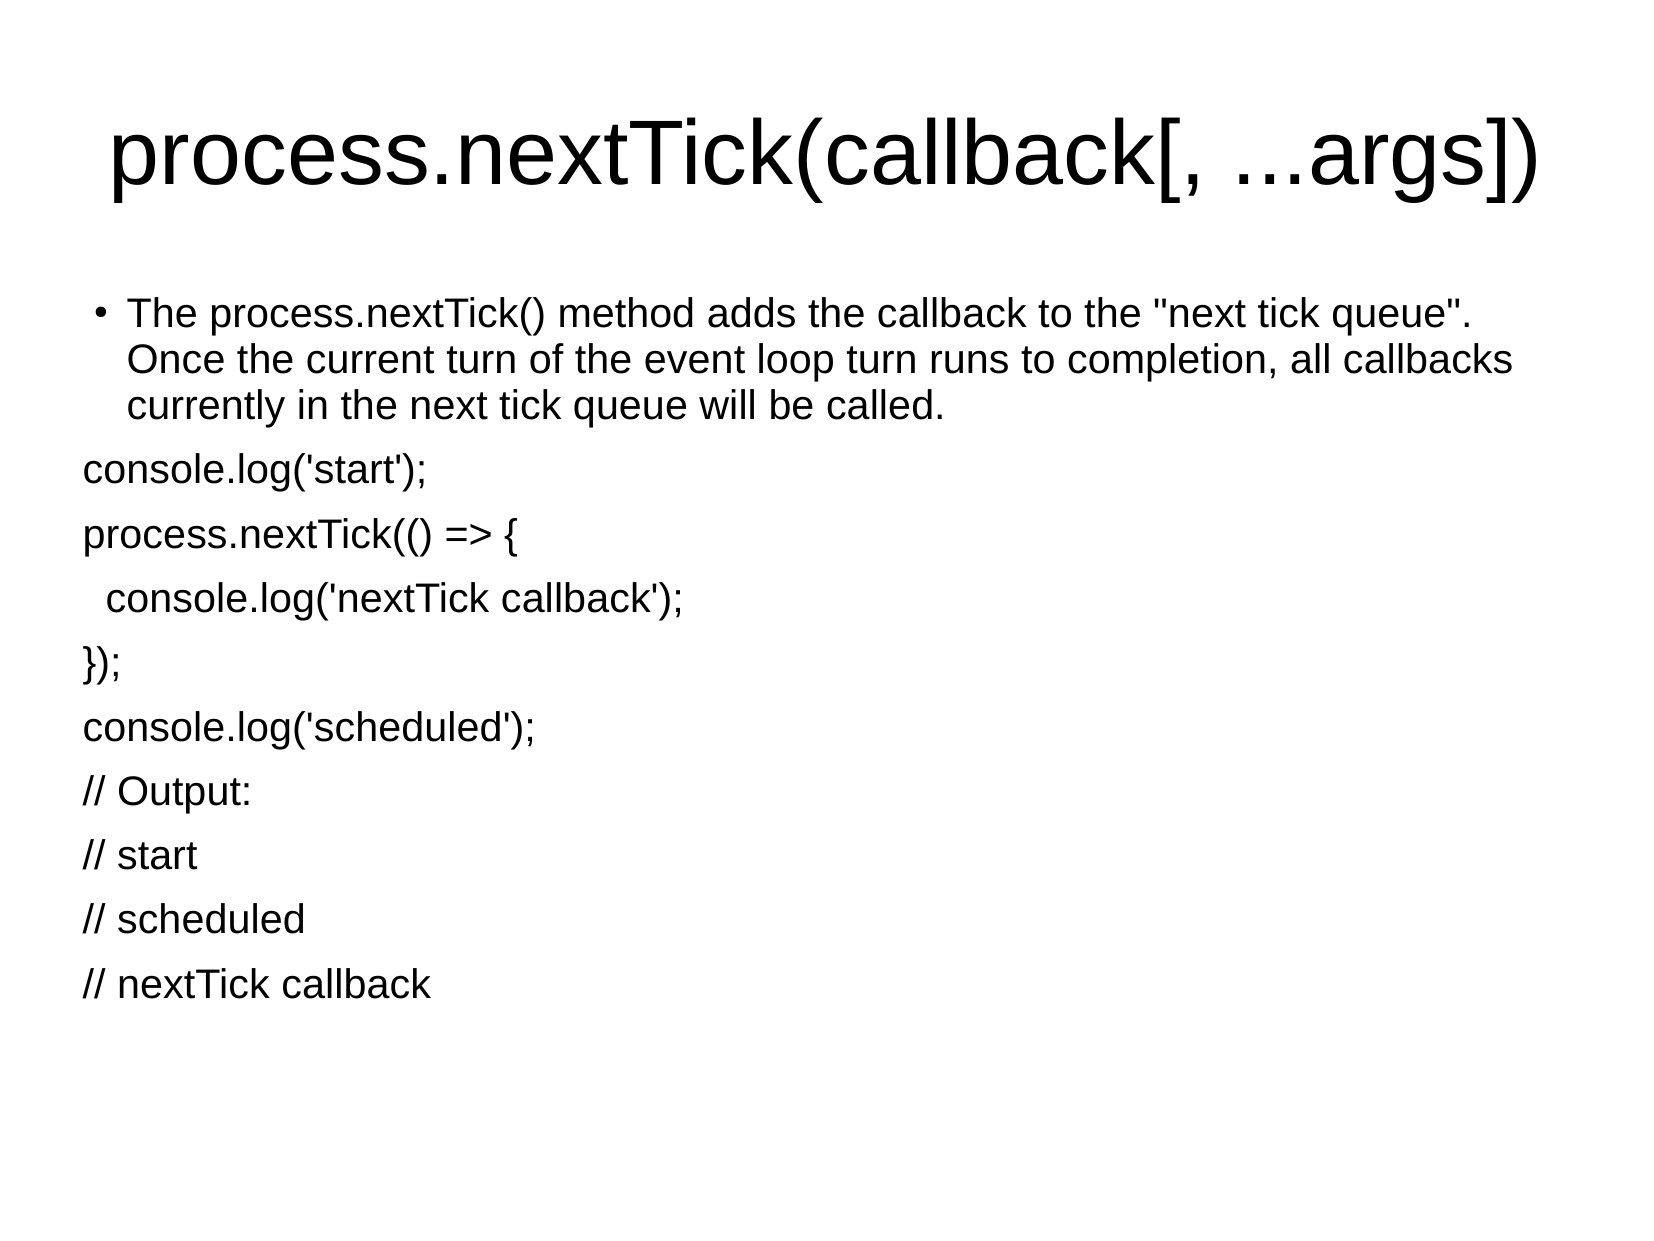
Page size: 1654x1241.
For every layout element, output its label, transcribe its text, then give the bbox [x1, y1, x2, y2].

list The process.nextTick() method adds the callback to the "next tick queue". Once the current turn of the event loop turn runs to completion, all callbacks currently in the next tick queue will be called. console.log('start'); process.nextTick(() => { console.log('nextTick callback'); }); console.log('scheduled'); // Output: // start // scheduled // nextTick callback [82, 290, 1571, 1010]
title process.nextTick(callback[, ...args]) [82, 49, 1571, 257]
